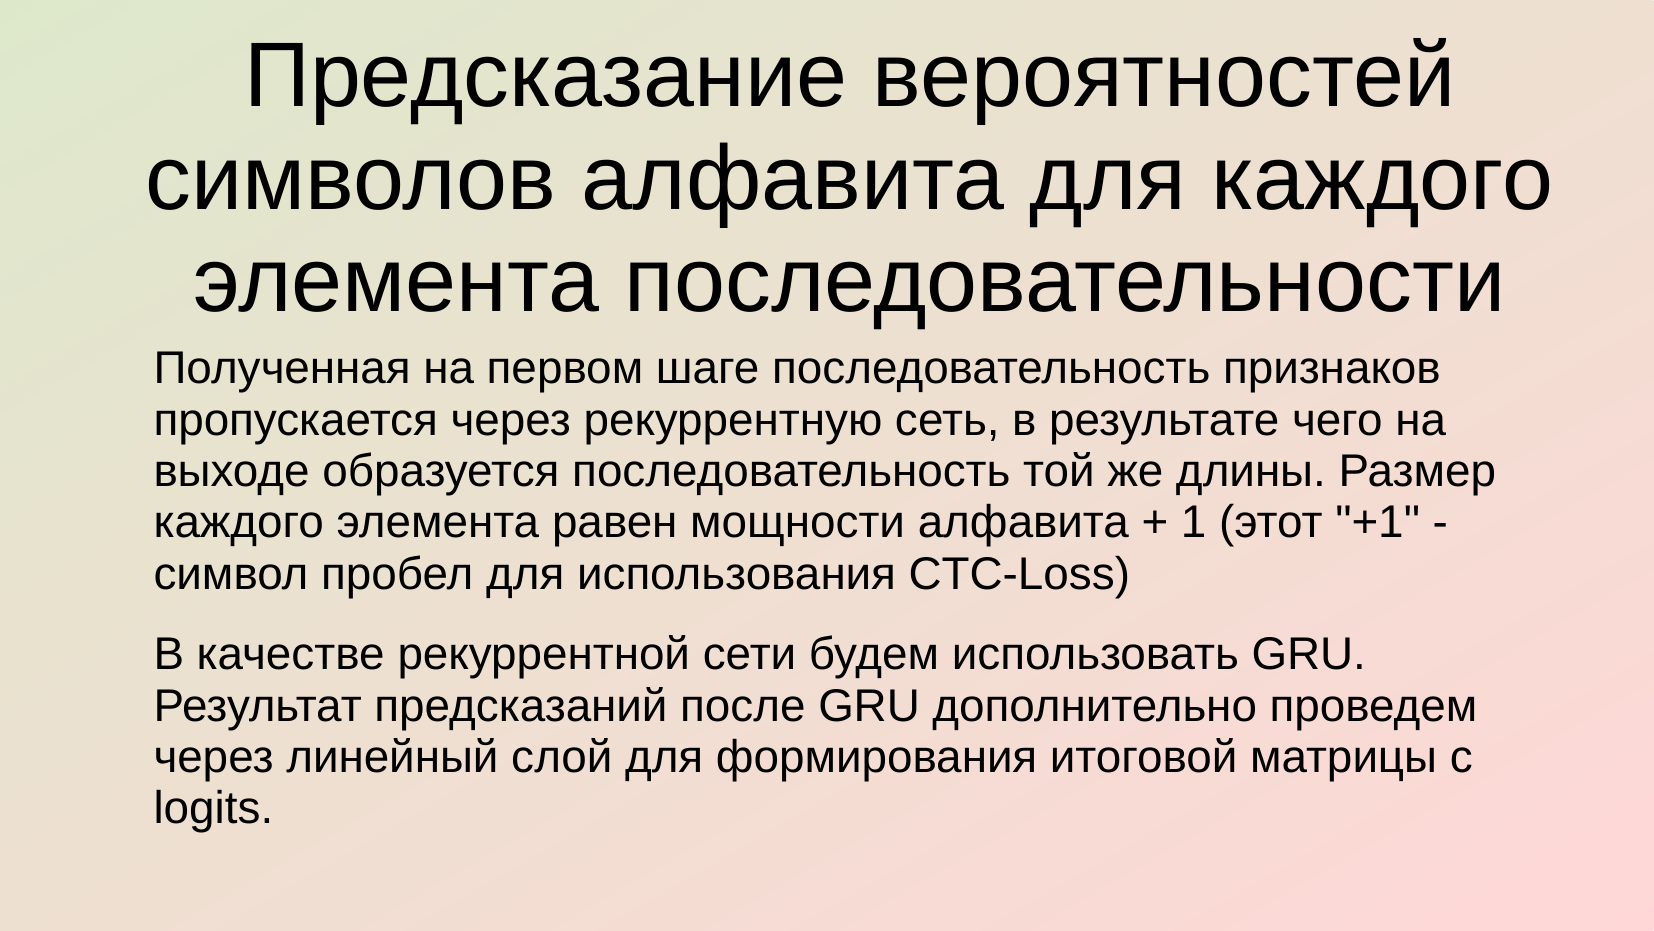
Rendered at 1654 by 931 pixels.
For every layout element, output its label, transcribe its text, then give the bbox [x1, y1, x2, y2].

title Предсказание вероятностей символов алфавита для каждого элемента последовательности [70, 23, 1560, 332]
list Полученная на первом шаге последовательность признаков пропускается через рекуррентную сеть, в результате чего на выходе образуется последовательность той же длины. Размер каждого элемента равен мощности алфавита + 1 (этот "+1" - символ пробел для использования CTC-Loss) В качестве рекуррентной сети будем использовать GRU. Результат предсказаний после GRU дополнительно проведем через линейный слой для формирования итоговой матрицы с logits. [82, 342, 1571, 882]
